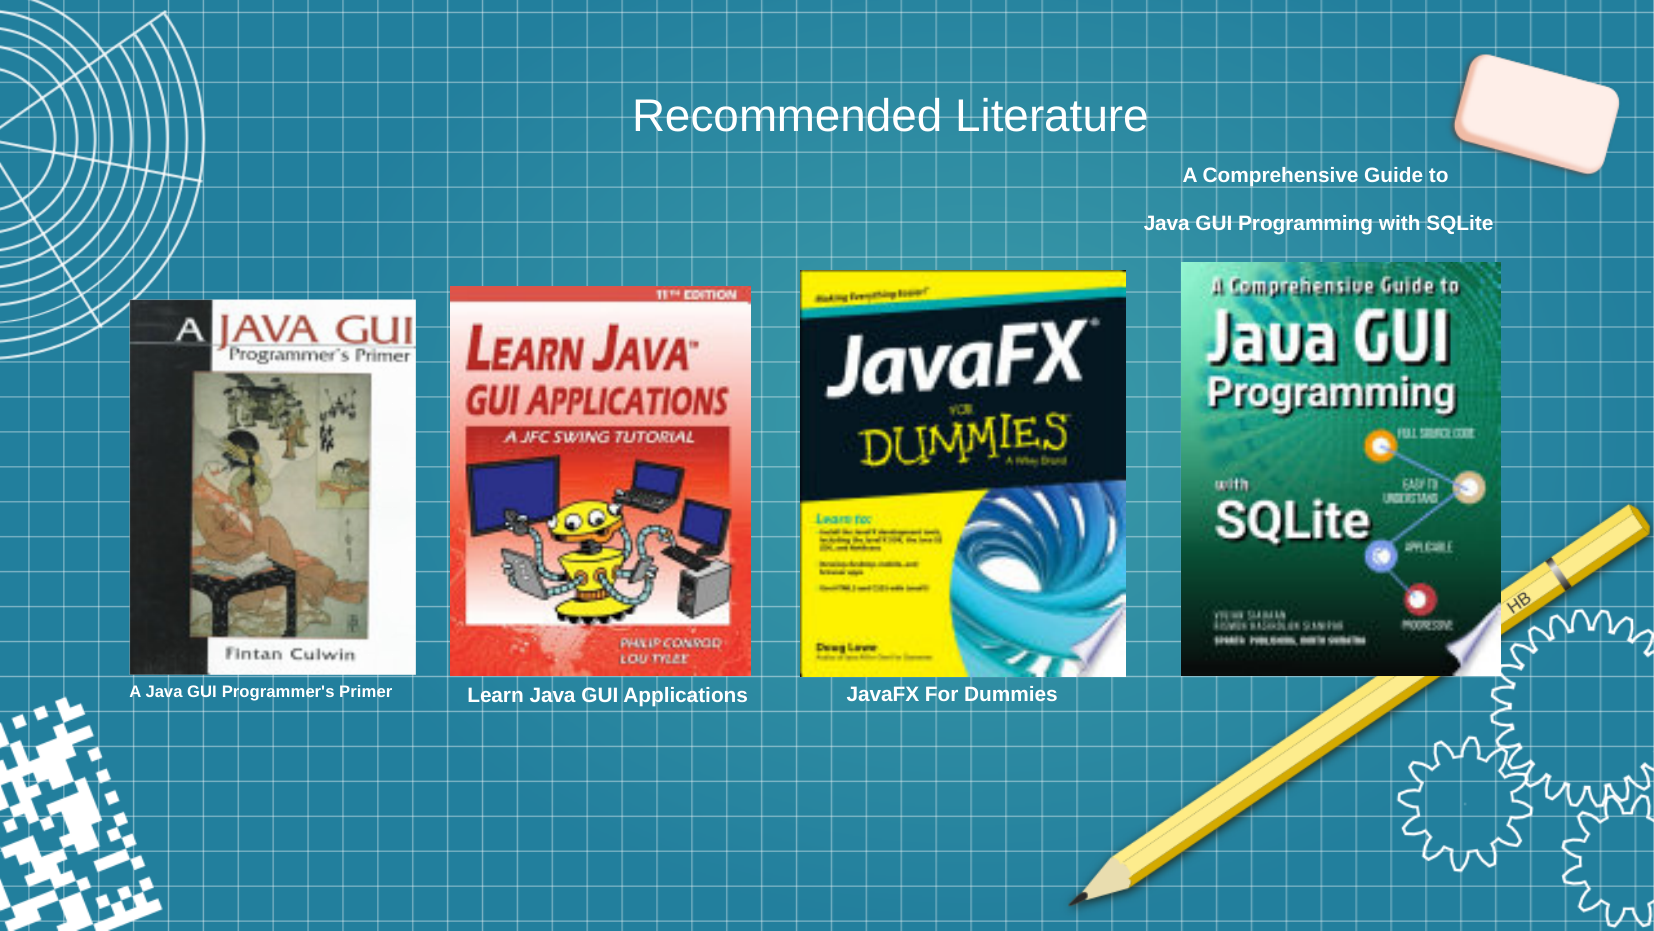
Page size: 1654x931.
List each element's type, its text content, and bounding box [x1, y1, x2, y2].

title Recommended Literature [300, 37, 1482, 193]
text_box Learn Java GUI Applications [352, 676, 704, 718]
text_box A Java GUI Programmer's Primer [75, 675, 448, 718]
picture [0, 0, 1654, 931]
text_box A Comprehensive Guide to Java GUI Programming with SQLite [862, 156, 1654, 271]
text_box JavaFX For Dummies [704, 675, 1201, 790]
